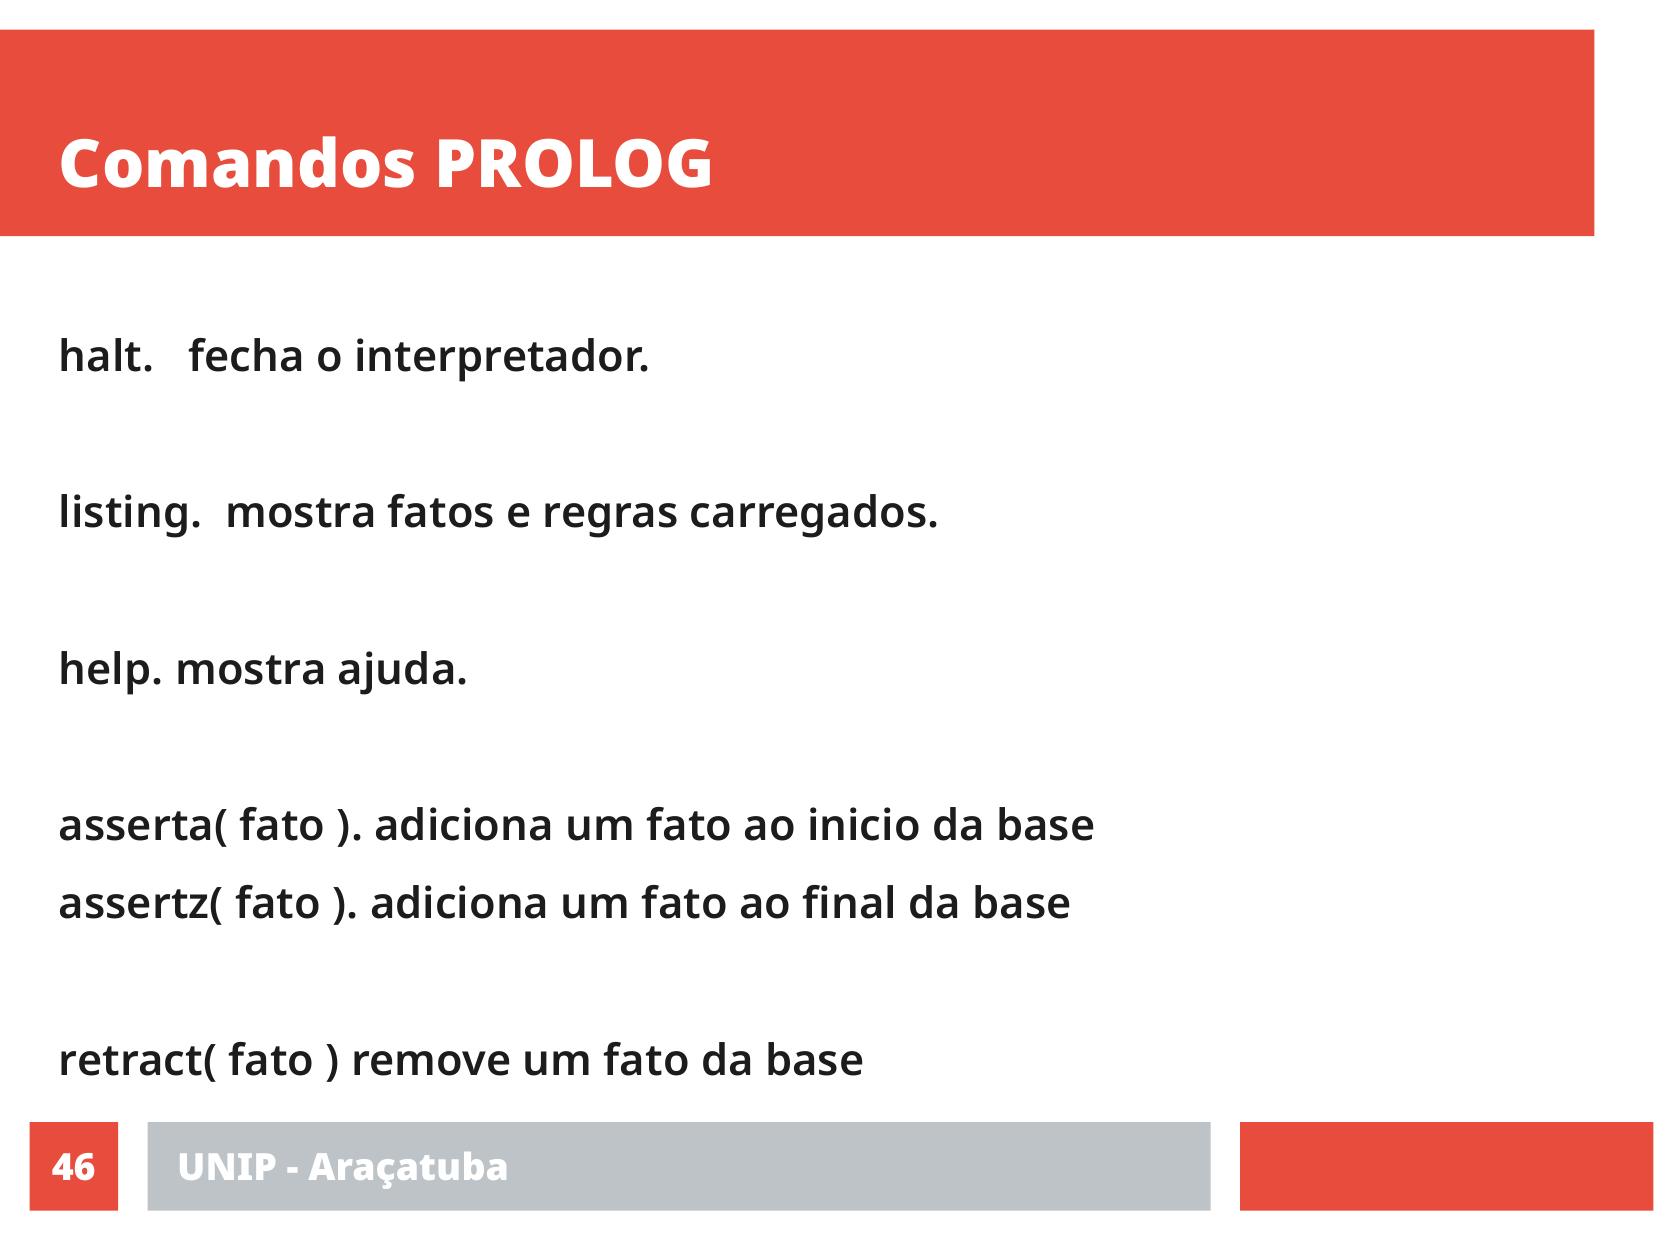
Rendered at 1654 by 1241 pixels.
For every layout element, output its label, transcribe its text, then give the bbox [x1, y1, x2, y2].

title Comandos PROLOG [59, 59, 1595, 207]
list halt. fecha o interpretador. listing. mostra fatos e regras carregados. help. mostra ajuda. asserta( fato ). adiciona um fato ao inicio da base assertz( fato ). adiciona um fato ao final da base retract( fato ) remove um fato da base [59, 324, 1565, 1093]
